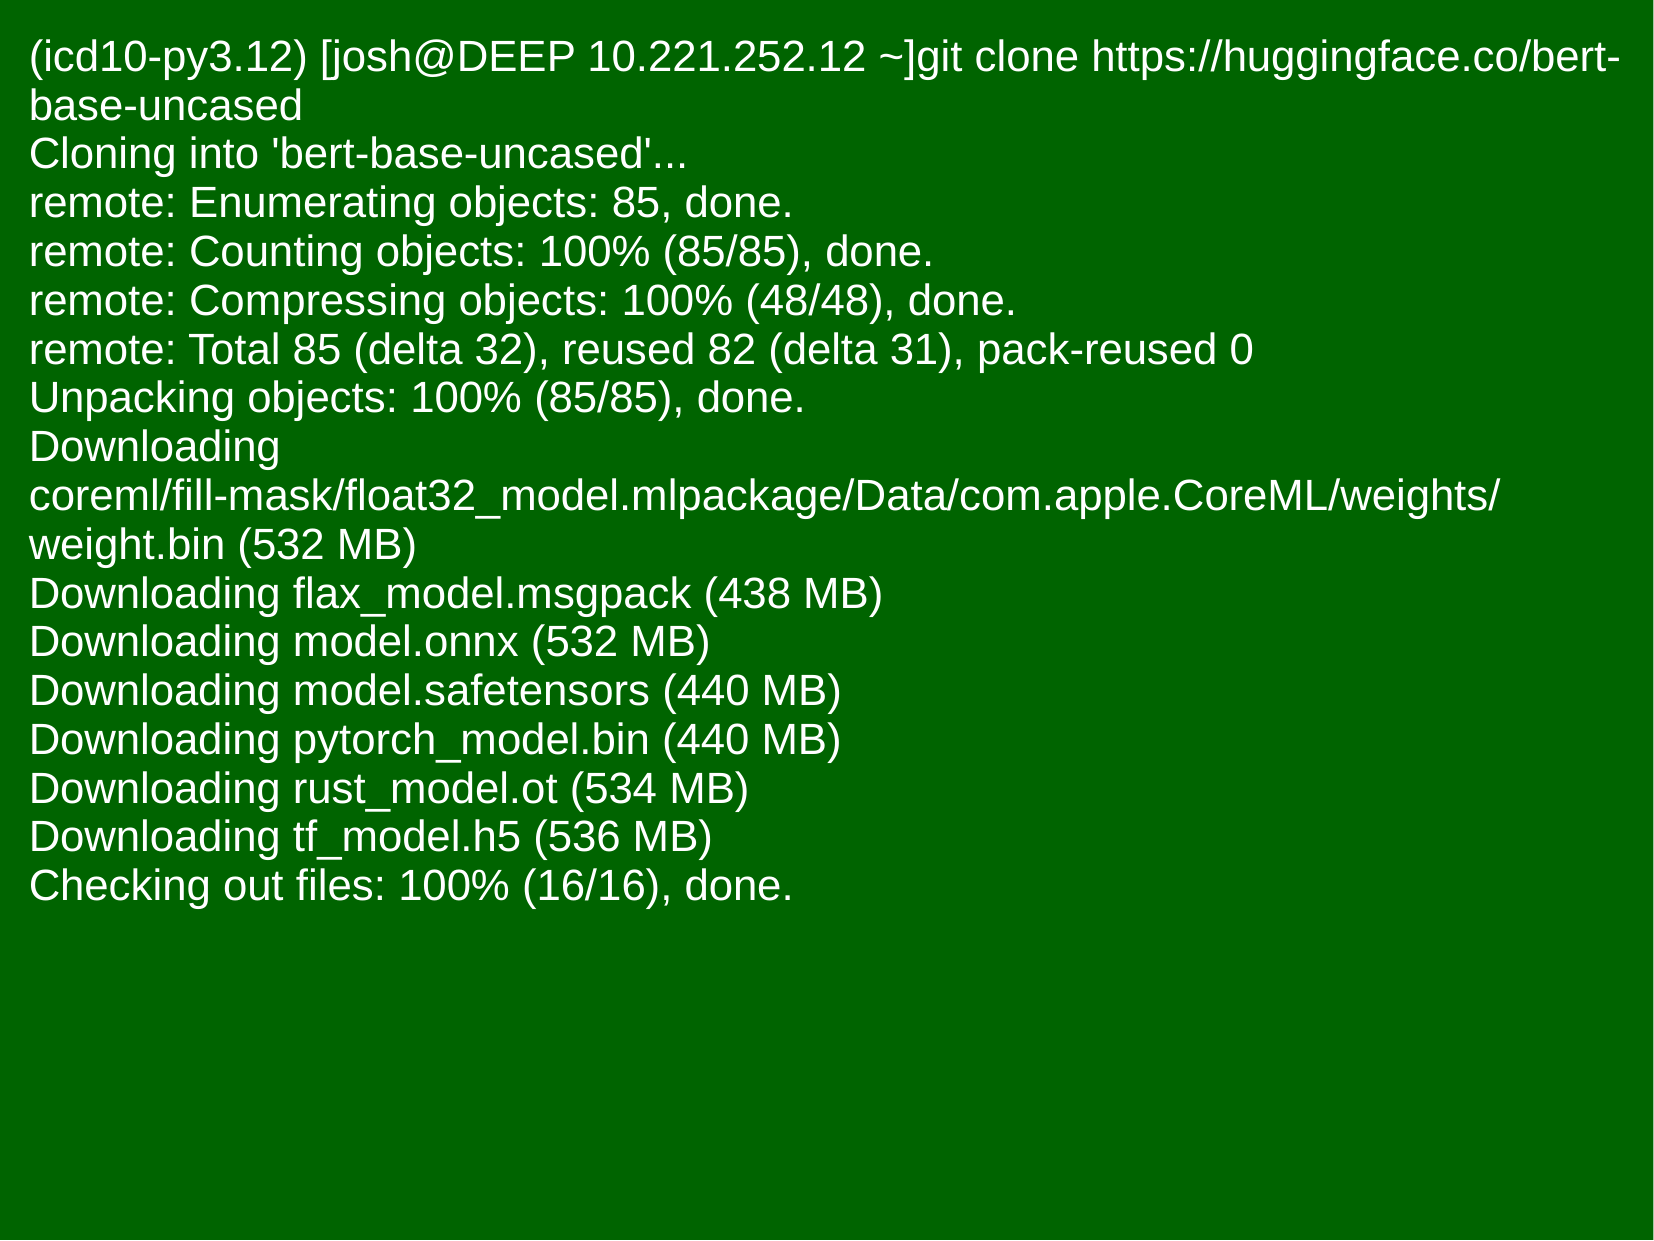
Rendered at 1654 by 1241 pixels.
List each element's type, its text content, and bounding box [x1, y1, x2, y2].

text_box (icd10-py3.12) [josh@DEEP 10.221.252.12 ~]git clone https://huggingface.co/bert-base-uncased Cloning into 'bert-base-uncased'... remote: Enumerating objects: 85, done. remote: Counting objects: 100% (85/85), done. remote: Compressing objects: 100% (48/48), done. remote: Total 85 (delta 32), reused 82 (delta 31), pack-reused 0 Unpacking objects: 100% (85/85), done. Downloading coreml/fill-mask/float32_model.mlpackage/Data/com.apple.CoreML/weights/weight.bin (532 MB) Downloading flax_model.msgpack (438 MB) Downloading model.onnx (532 MB) Downloading model.safetensors (440 MB) Downloading pytorch_model.bin (440 MB) Downloading rust_model.ot (534 MB) Downloading tf_model.h5 (536 MB) Checking out files: 100% (16/16), done. [13, 24, 1646, 918]
